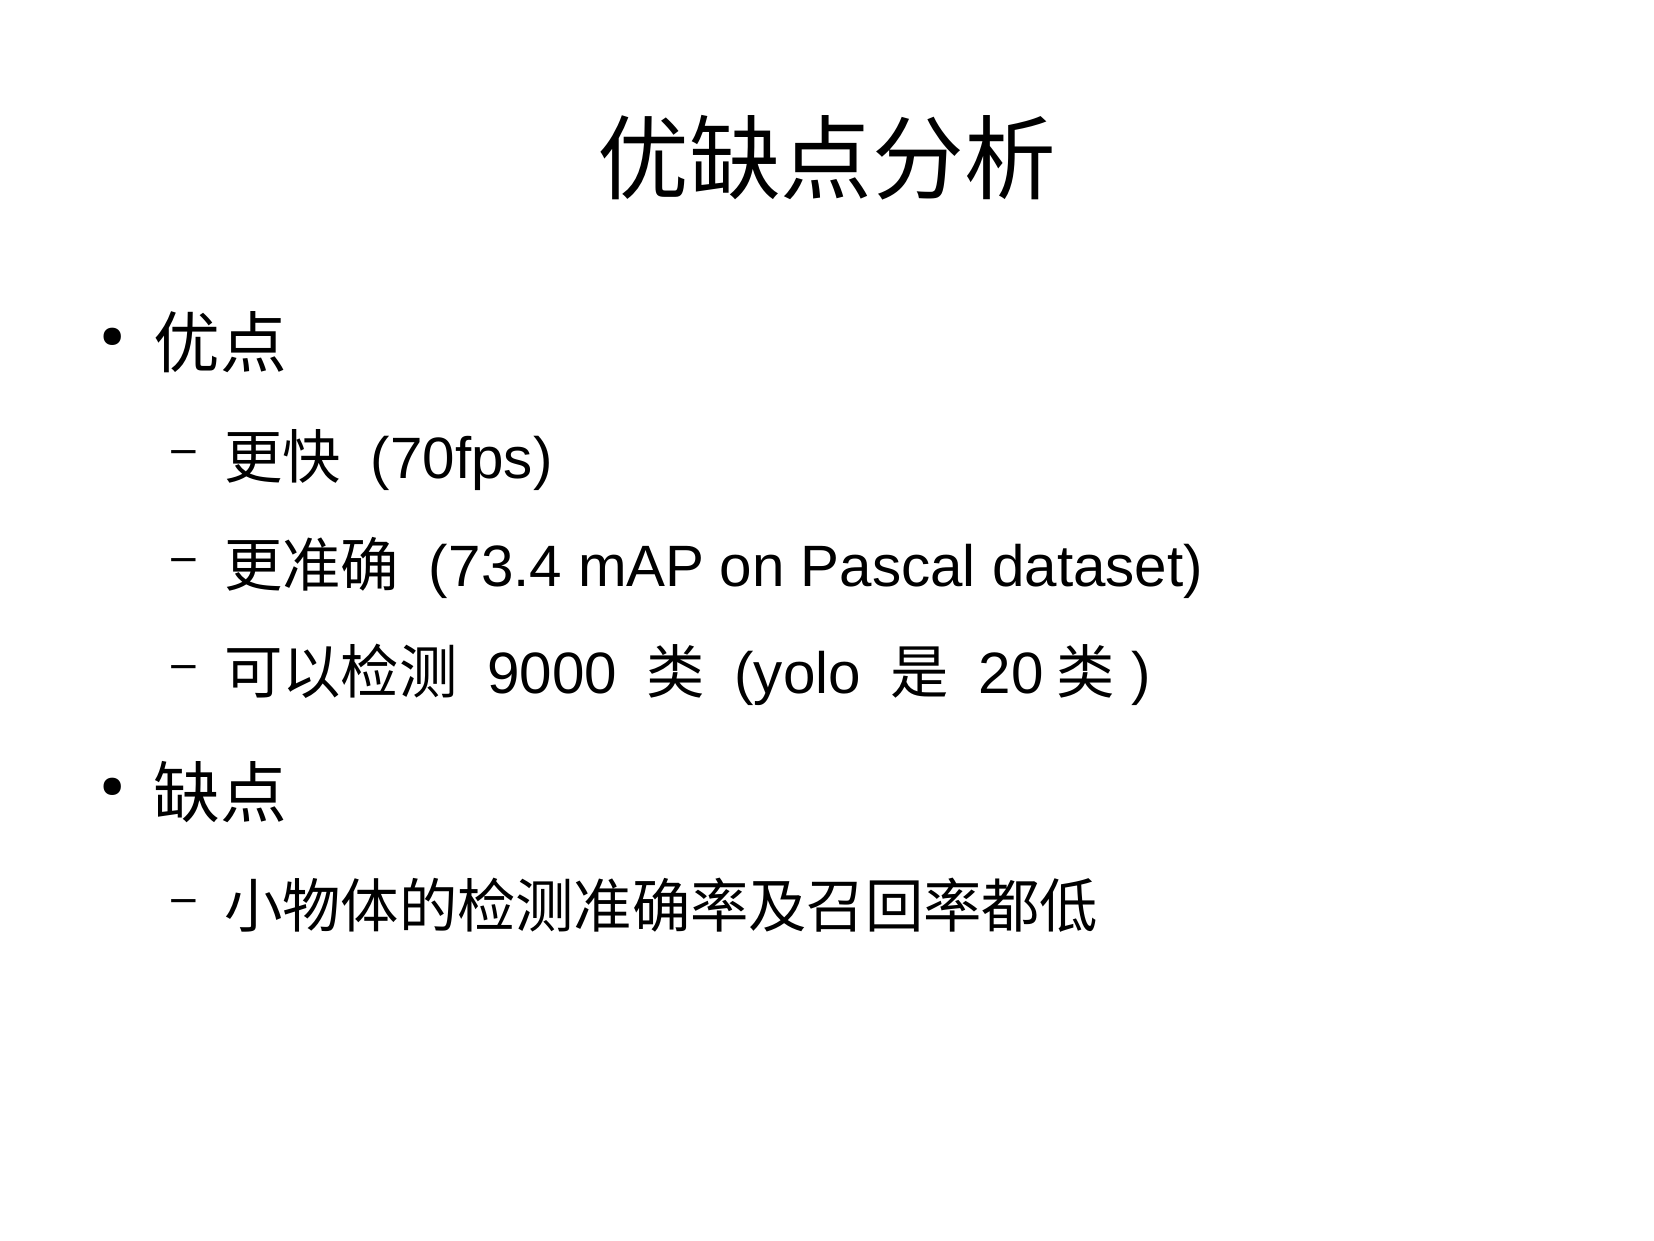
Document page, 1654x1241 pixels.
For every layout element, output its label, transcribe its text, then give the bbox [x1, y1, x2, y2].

title 优缺点分析 [82, 49, 1571, 257]
list 优点 更快 (70fps) 更准确 (73.4 mAP on Pascal dataset) 可以检测 9000 类 (yolo 是 20类) 缺点 小物体的检测准确率及召回率都低 [82, 290, 1571, 1010]
